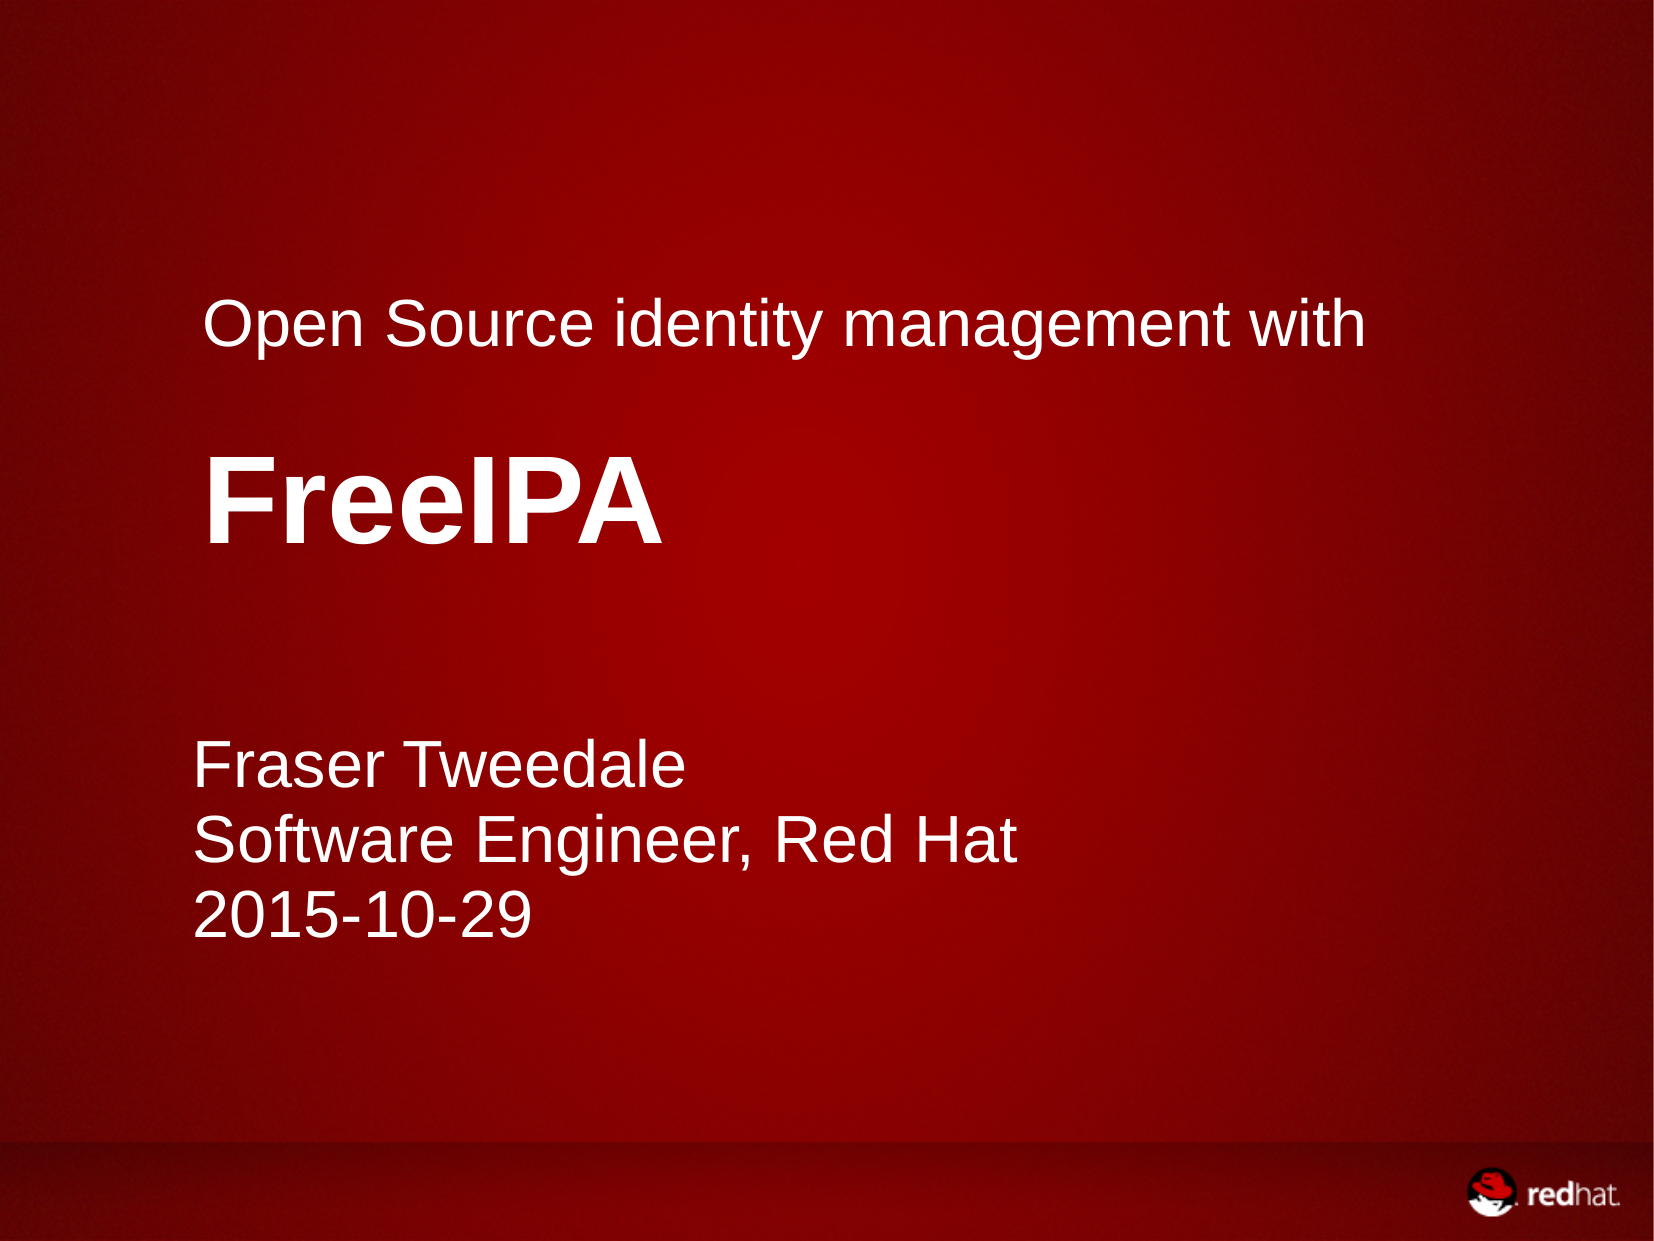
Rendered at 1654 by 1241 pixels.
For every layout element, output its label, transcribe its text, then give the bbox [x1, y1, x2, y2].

picture [0, 0, 1654, 1241]
text_box Open Source identity management with FreeIPA [187, 240, 1426, 541]
text_box Fraser Tweedale Software Engineer, Red Hat 2015-10-29 [178, 719, 1445, 1004]
